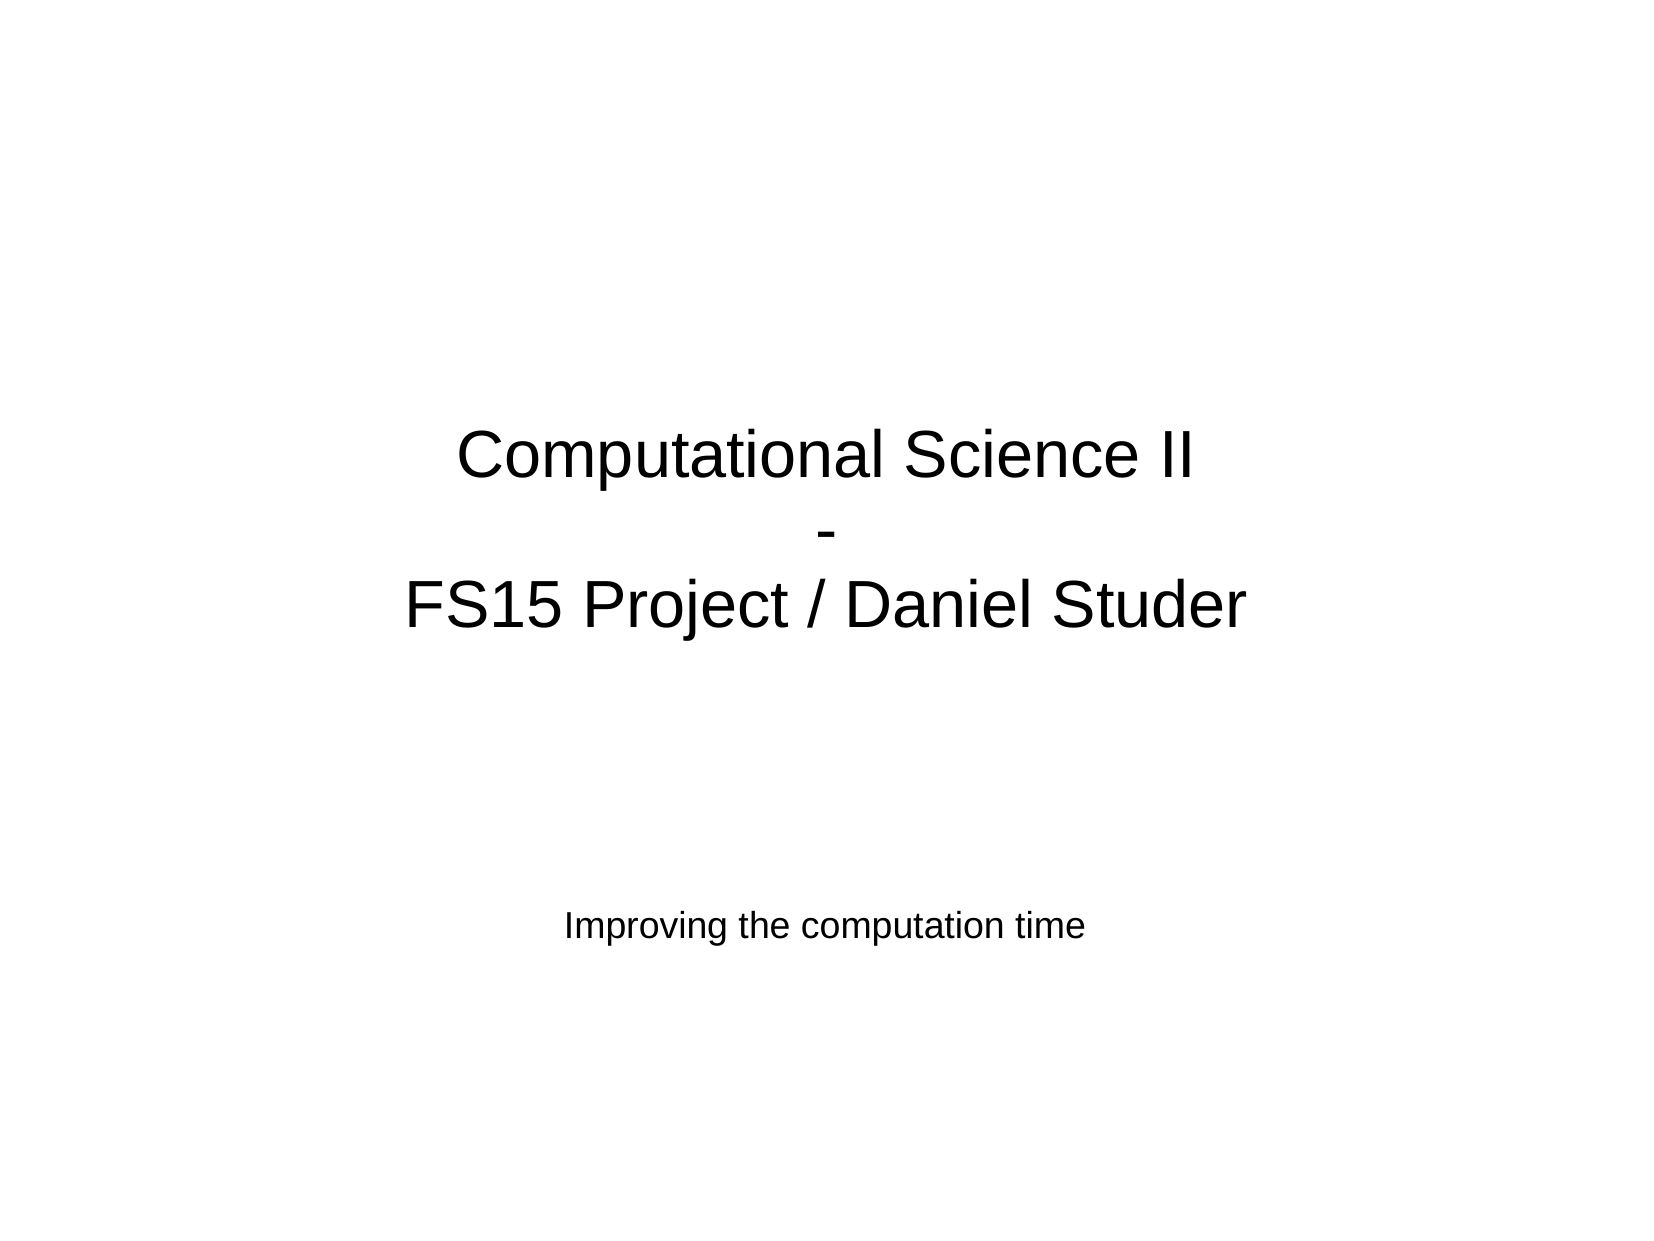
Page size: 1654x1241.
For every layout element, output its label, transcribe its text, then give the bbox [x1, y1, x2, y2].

text_box Improving the computation time [150, 897, 1501, 955]
subtitle Computational Science II - FS15 Project / Daniel Studer [82, 49, 1571, 1010]
